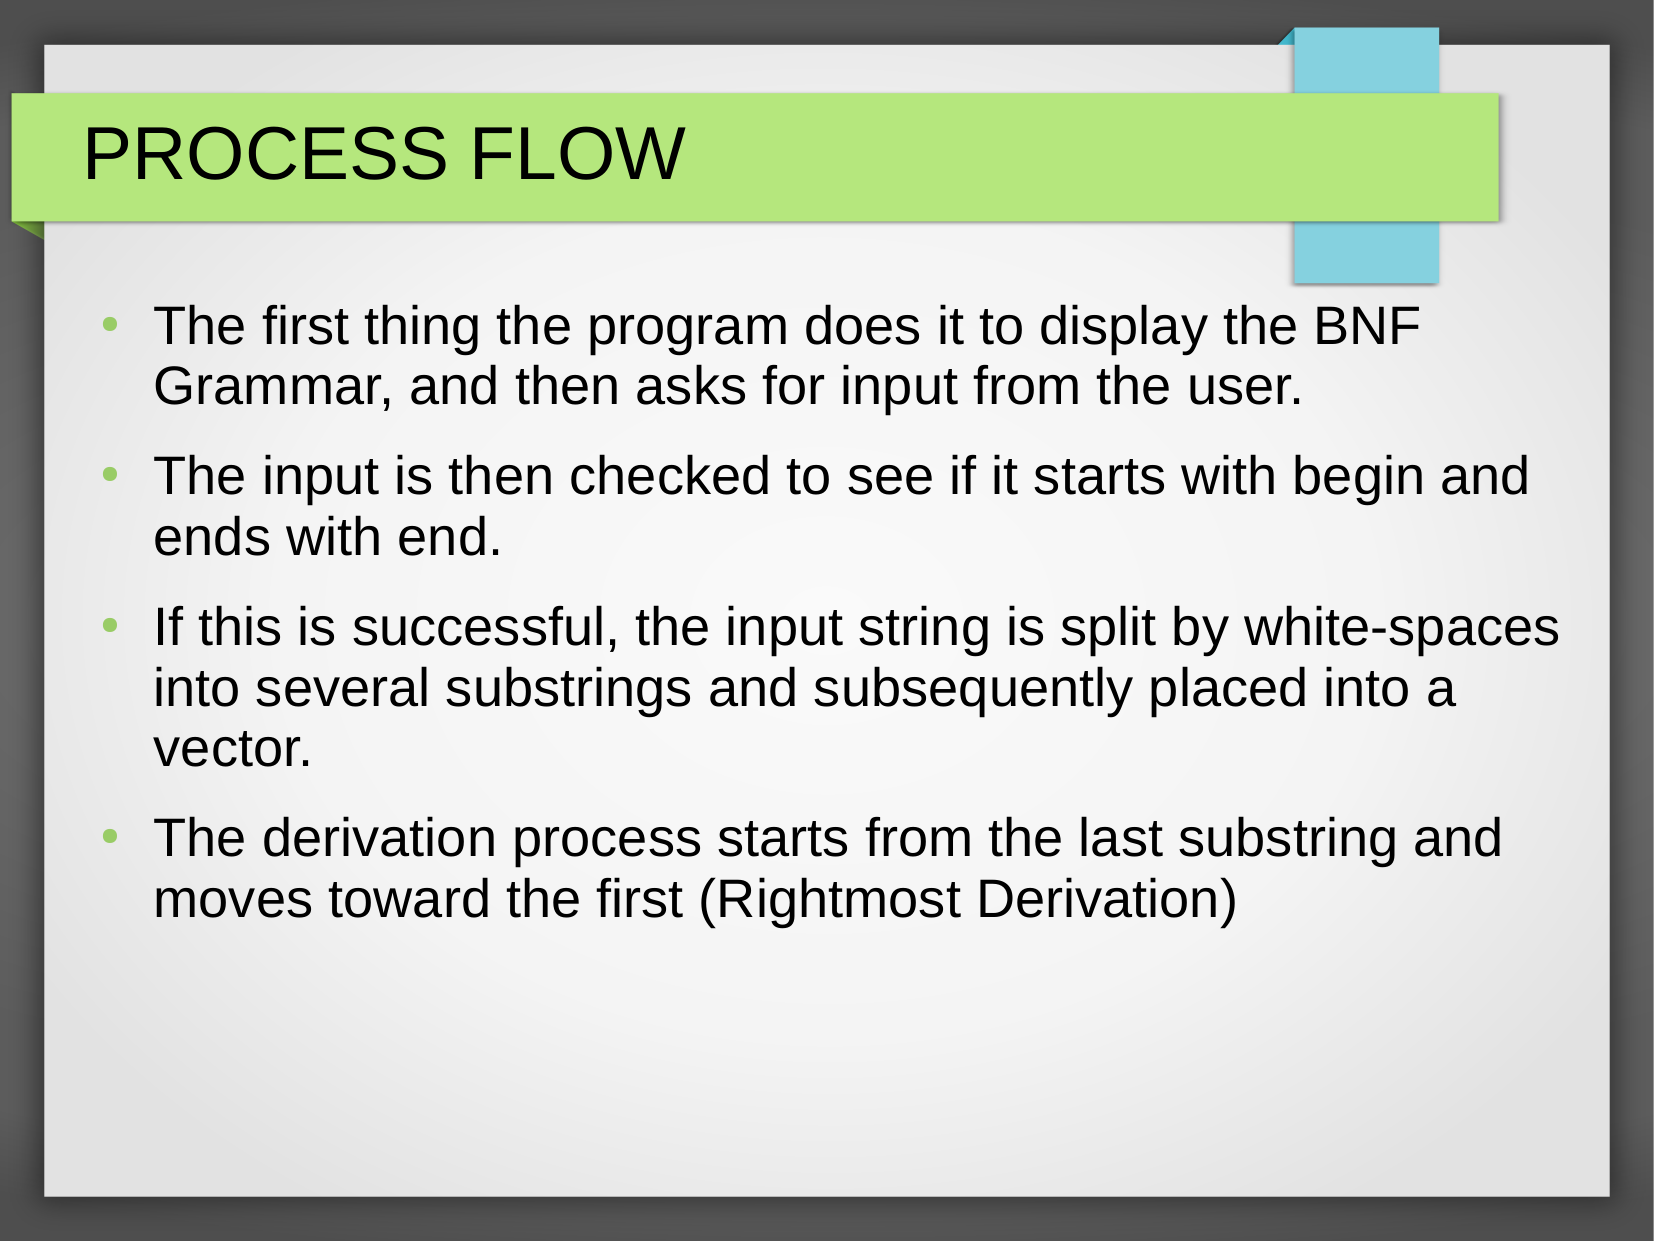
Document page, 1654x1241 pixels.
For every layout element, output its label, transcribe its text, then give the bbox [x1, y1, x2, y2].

title PROCESS FLOW [82, 94, 1264, 213]
picture [0, 0, 1654, 1241]
list The first thing the program does it to display the BNF Grammar, and then asks for input from the user. The input is then checked to see if it starts with begin and ends with end. If this is successful, the input string is split by white-spaces into several substrings and subsequently placed into a vector. The derivation process starts from the last substring and moves toward the first (Rightmost Derivation) [82, 295, 1571, 1015]
